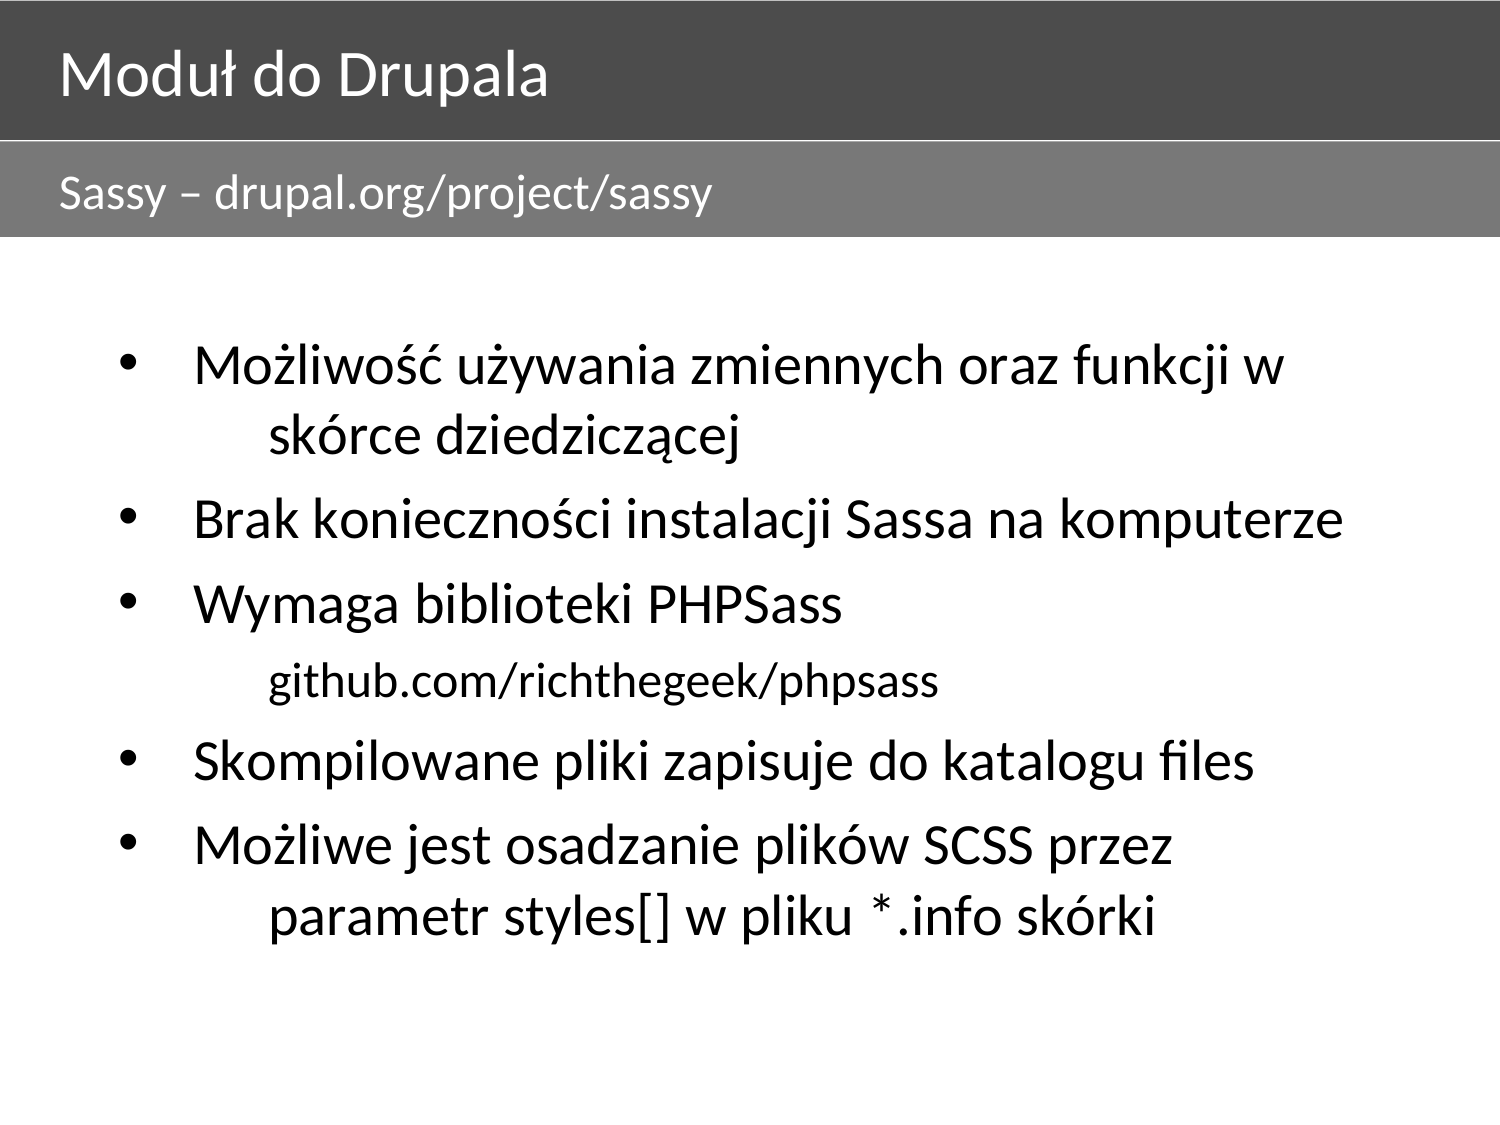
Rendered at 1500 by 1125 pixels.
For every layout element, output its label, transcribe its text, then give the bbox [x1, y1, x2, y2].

subtitle Możliwość używania zmiennych oraz funkcji w skórce dziedziczącej Brak konieczności instalacji Sassa na komputerze Wymaga biblioteki PHPSass github.com/richthegeek/phpsass Skompilowane pliki zapisuje do katalogu files Możliwe jest osadzanie plików SCSS przez parametr styles[] w pliku *.info skórki [0, 237, 1500, 971]
text_box Moduł do Drupala [0, 1, 1500, 140]
text_box Sassy – drupal.org/project/sassy [0, 141, 1500, 237]
